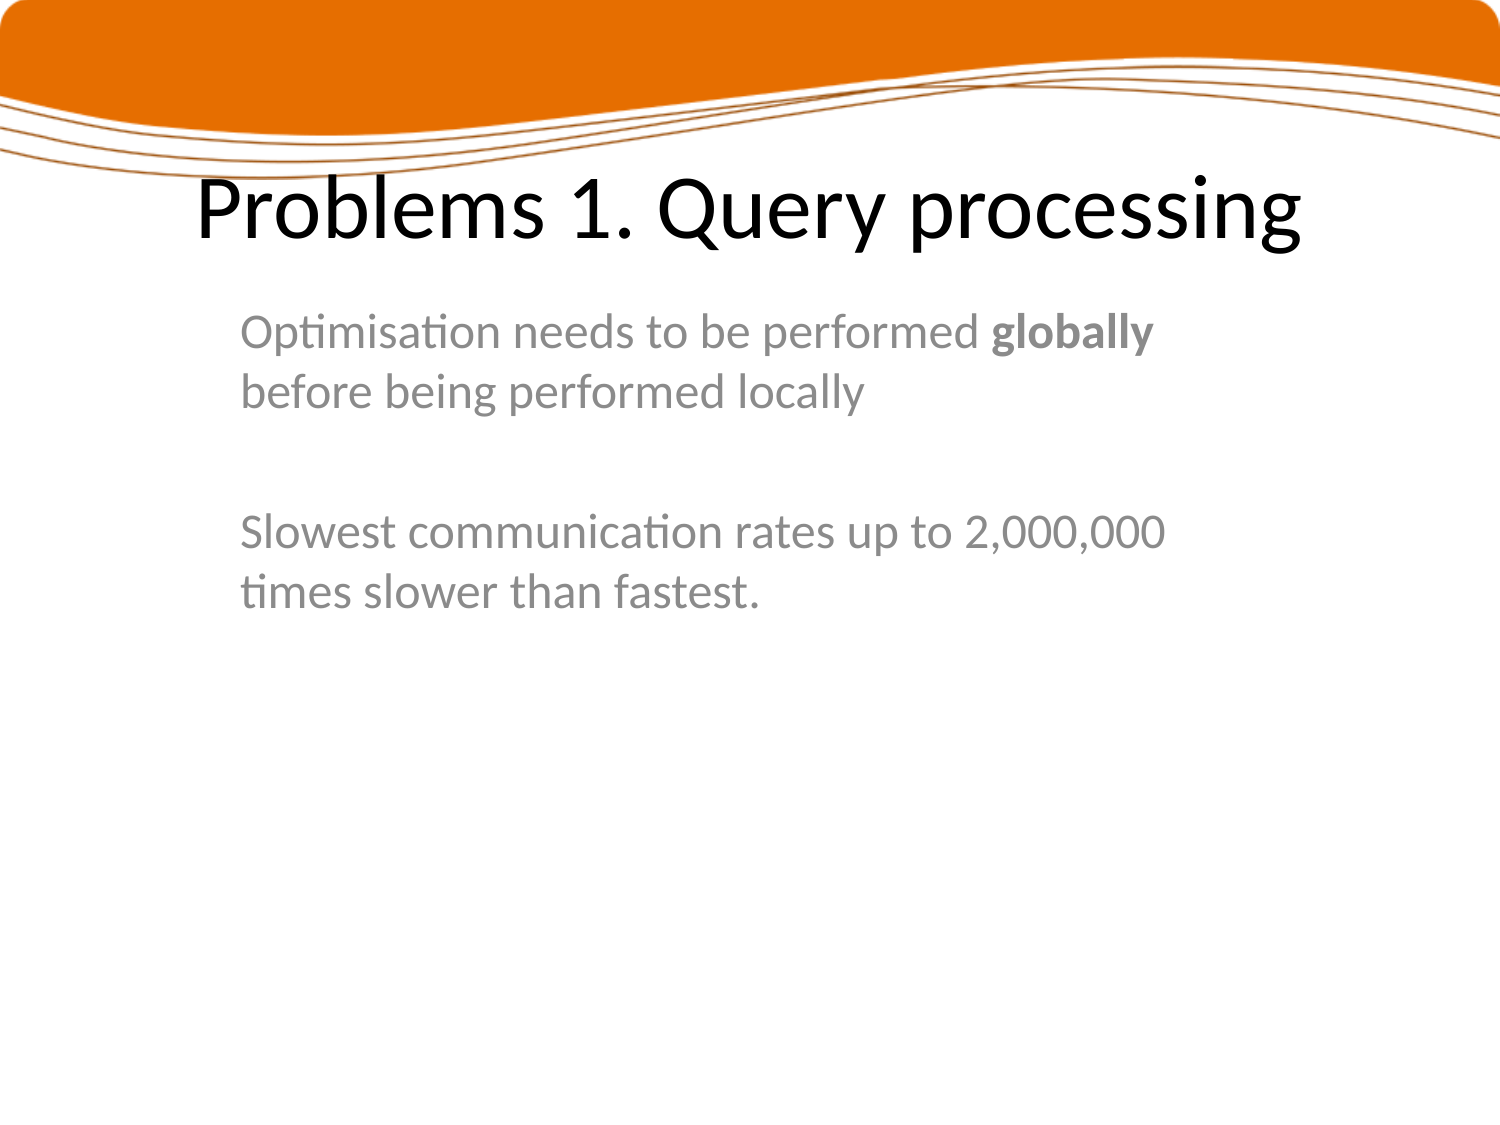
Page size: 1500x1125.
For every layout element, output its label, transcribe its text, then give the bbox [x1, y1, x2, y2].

picture [0, 0, 1500, 180]
title Problems 1. Query processing [75, 125, 1425, 279]
subtitle Optimisation needs to be performed globally before being performed locally Slowest communication rates up to 2,000,000 times slower than fastest. [225, 290, 1275, 988]
